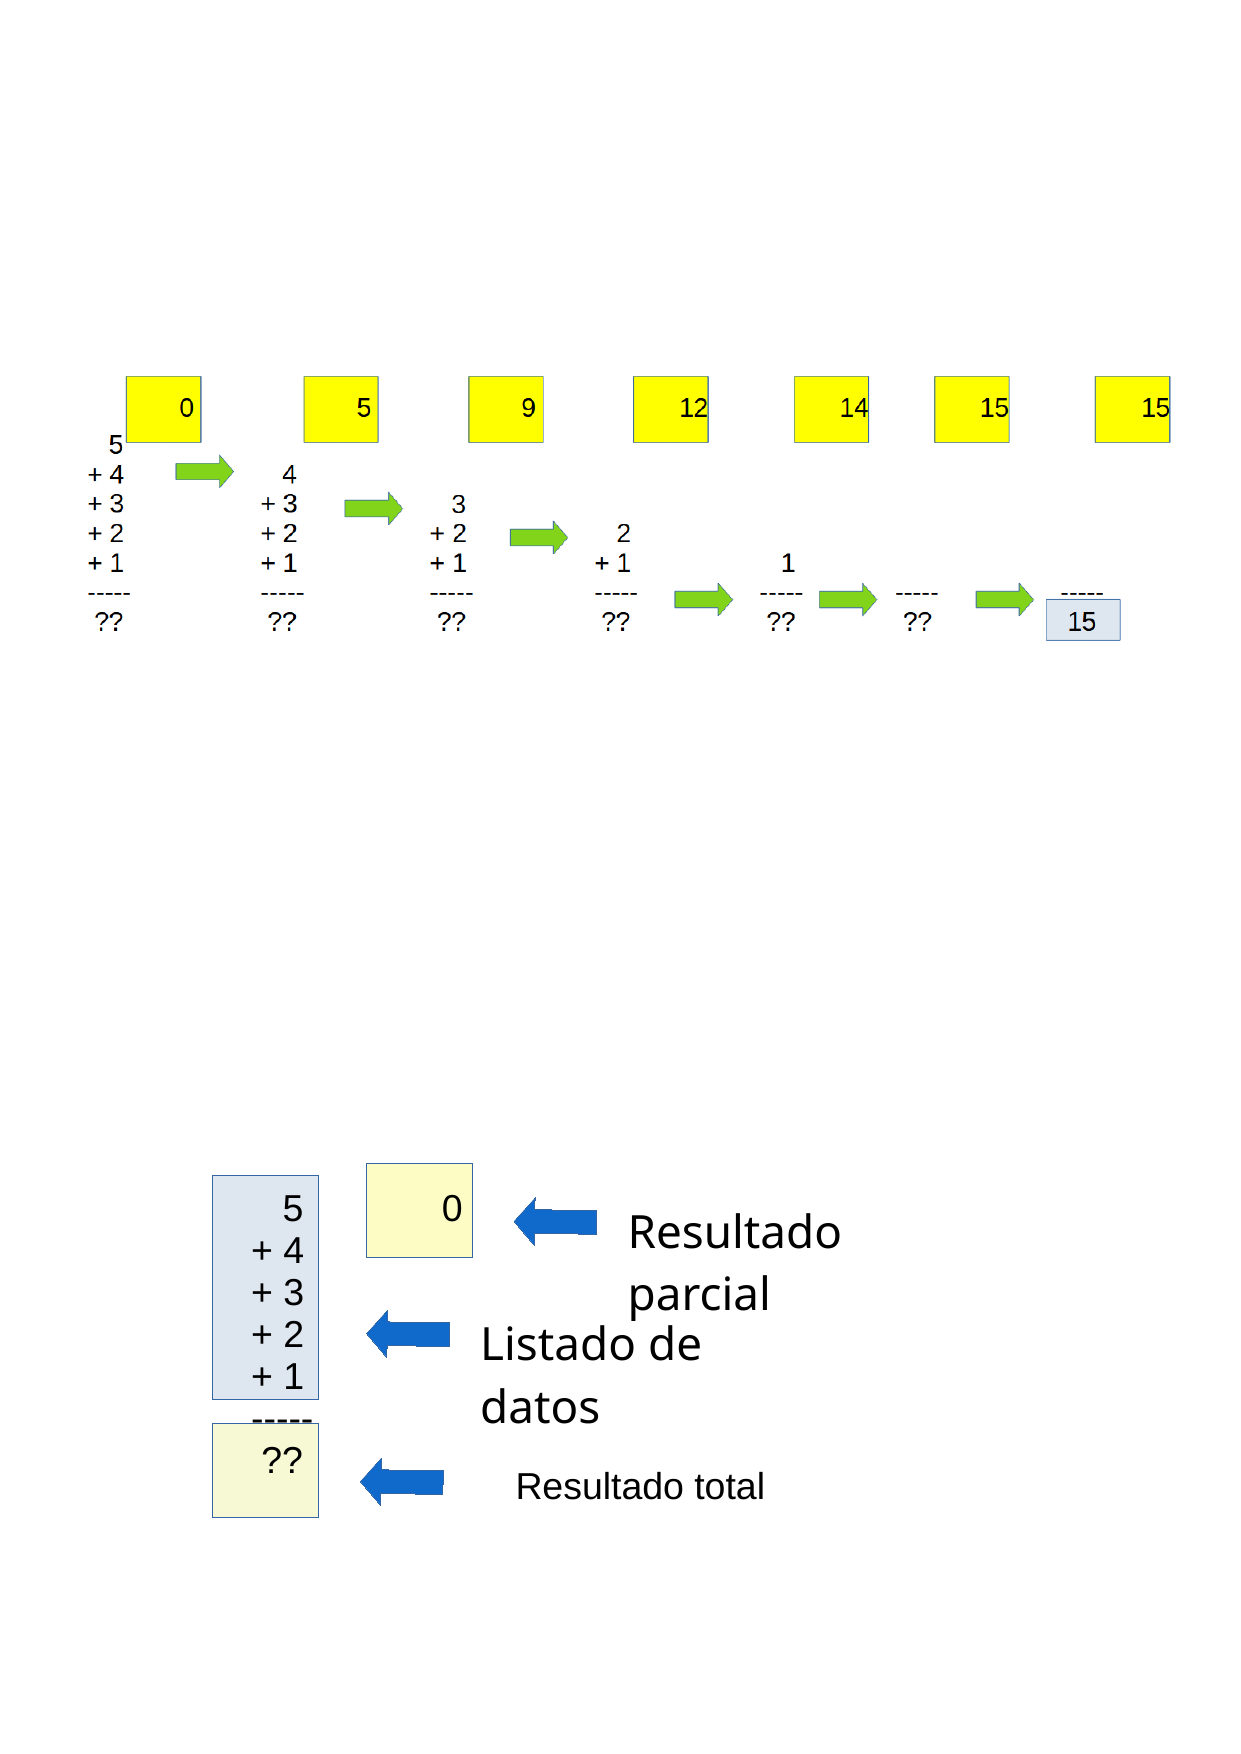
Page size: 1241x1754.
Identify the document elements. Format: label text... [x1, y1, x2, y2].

text_box [212, 1175, 236, 1400]
picture [61, 344, 1184, 660]
text_box [366, 1310, 450, 1358]
text_box [514, 1197, 597, 1246]
text_box [360, 1458, 444, 1506]
text_box [366, 1163, 473, 1258]
text_box [212, 1423, 236, 1518]
text_box 0 [395, 1138, 491, 1247]
text_box 5 + 4 + 3 + 2 + 1 ----- ?? [236, 1138, 331, 1571]
text_box Resultado total [500, 1457, 869, 1515]
text_box Listado de datos [465, 1304, 833, 1377]
text_box Resultado parcial [612, 1191, 981, 1265]
